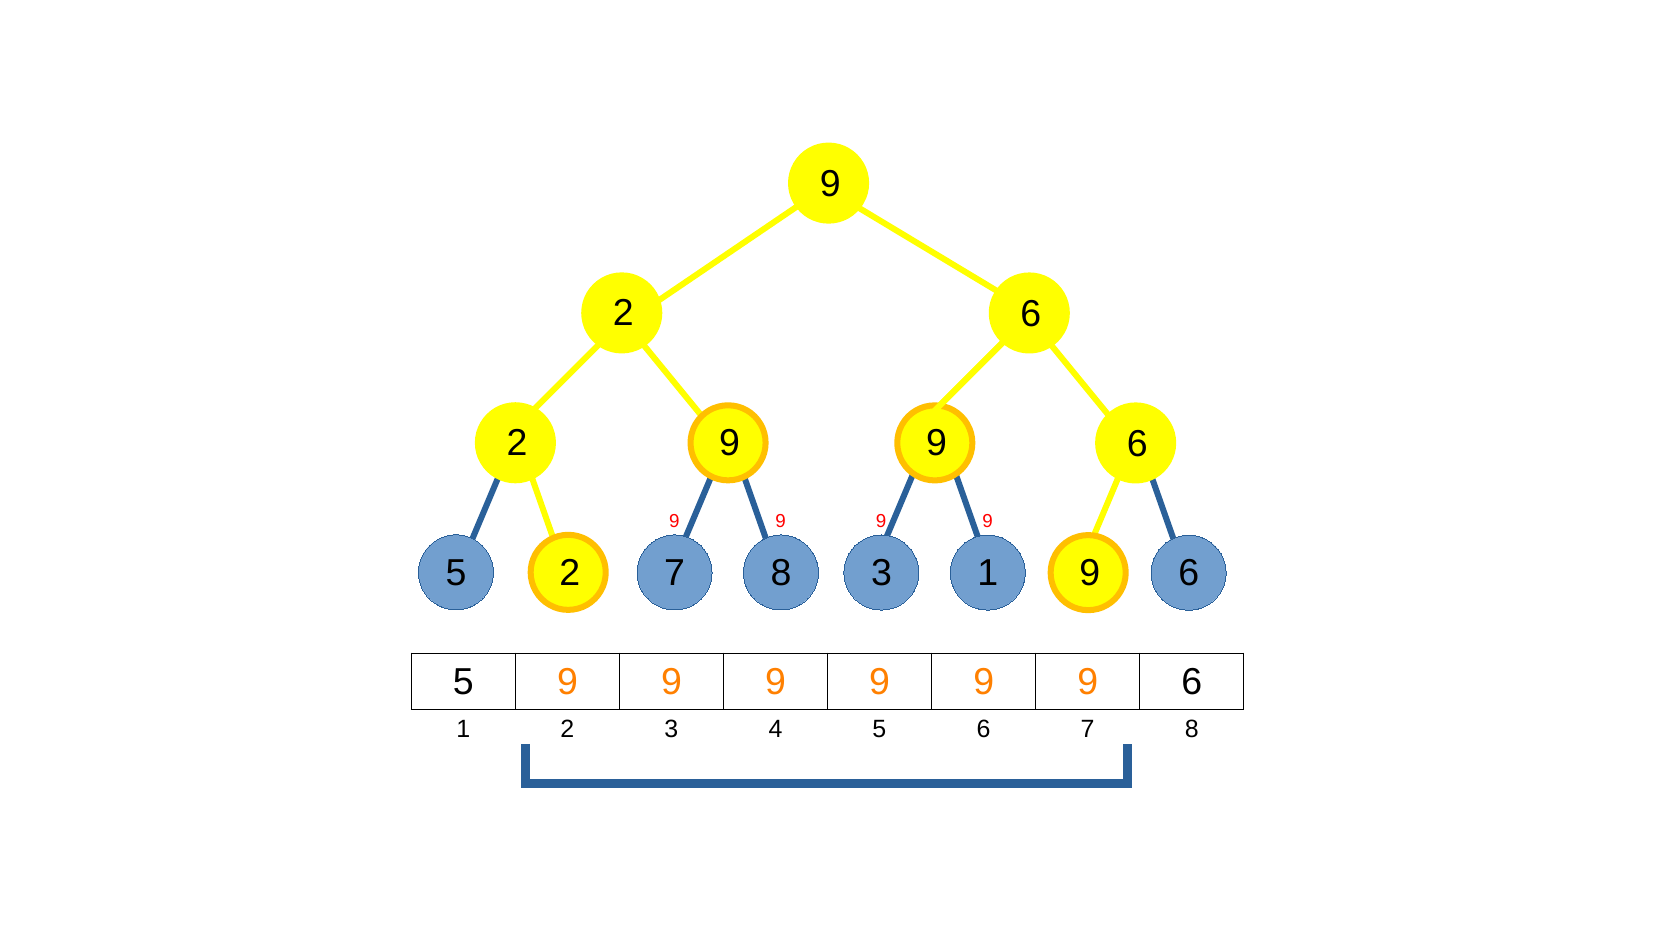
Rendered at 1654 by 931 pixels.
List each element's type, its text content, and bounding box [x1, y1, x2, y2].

text_box 2 [530, 534, 606, 610]
text_box 9 [791, 145, 867, 221]
text_box 9 [654, 503, 695, 539]
table_header 9 [620, 654, 723, 709]
table_header 5 [412, 654, 515, 709]
text_box 9 [690, 405, 766, 481]
table_header 8 [1140, 710, 1244, 757]
text_box 8 [743, 540, 819, 610]
table_header 9 [932, 654, 1035, 709]
text_box 6 [1151, 535, 1227, 611]
text_box 9 [760, 503, 801, 540]
text_box 9 [967, 503, 1008, 540]
text_box 2 [584, 275, 660, 351]
table_header 7 [1036, 710, 1140, 757]
table_header 9 [724, 654, 827, 709]
table_header 9 [828, 654, 931, 709]
table_header 2 [515, 710, 619, 757]
text_box 6 [1098, 405, 1174, 481]
table_header 9 [1036, 654, 1139, 709]
text_box 9 [1050, 535, 1126, 611]
table_header 9 [516, 654, 619, 709]
table_header 3 [619, 710, 723, 757]
table_header 5 [827, 710, 932, 757]
text_box 5 [418, 534, 494, 610]
table_header 6 [932, 710, 1036, 757]
text_box 9 [897, 405, 973, 481]
text_box 7 [637, 539, 713, 610]
text_box 9 [861, 503, 902, 540]
text_box 2 [477, 405, 553, 481]
table_header 4 [723, 710, 827, 757]
text_box 6 [991, 275, 1067, 351]
table_header 1 [411, 710, 515, 757]
table_header 6 [1140, 654, 1243, 709]
text_box 1 [950, 540, 1026, 611]
text_box 3 [843, 540, 919, 611]
